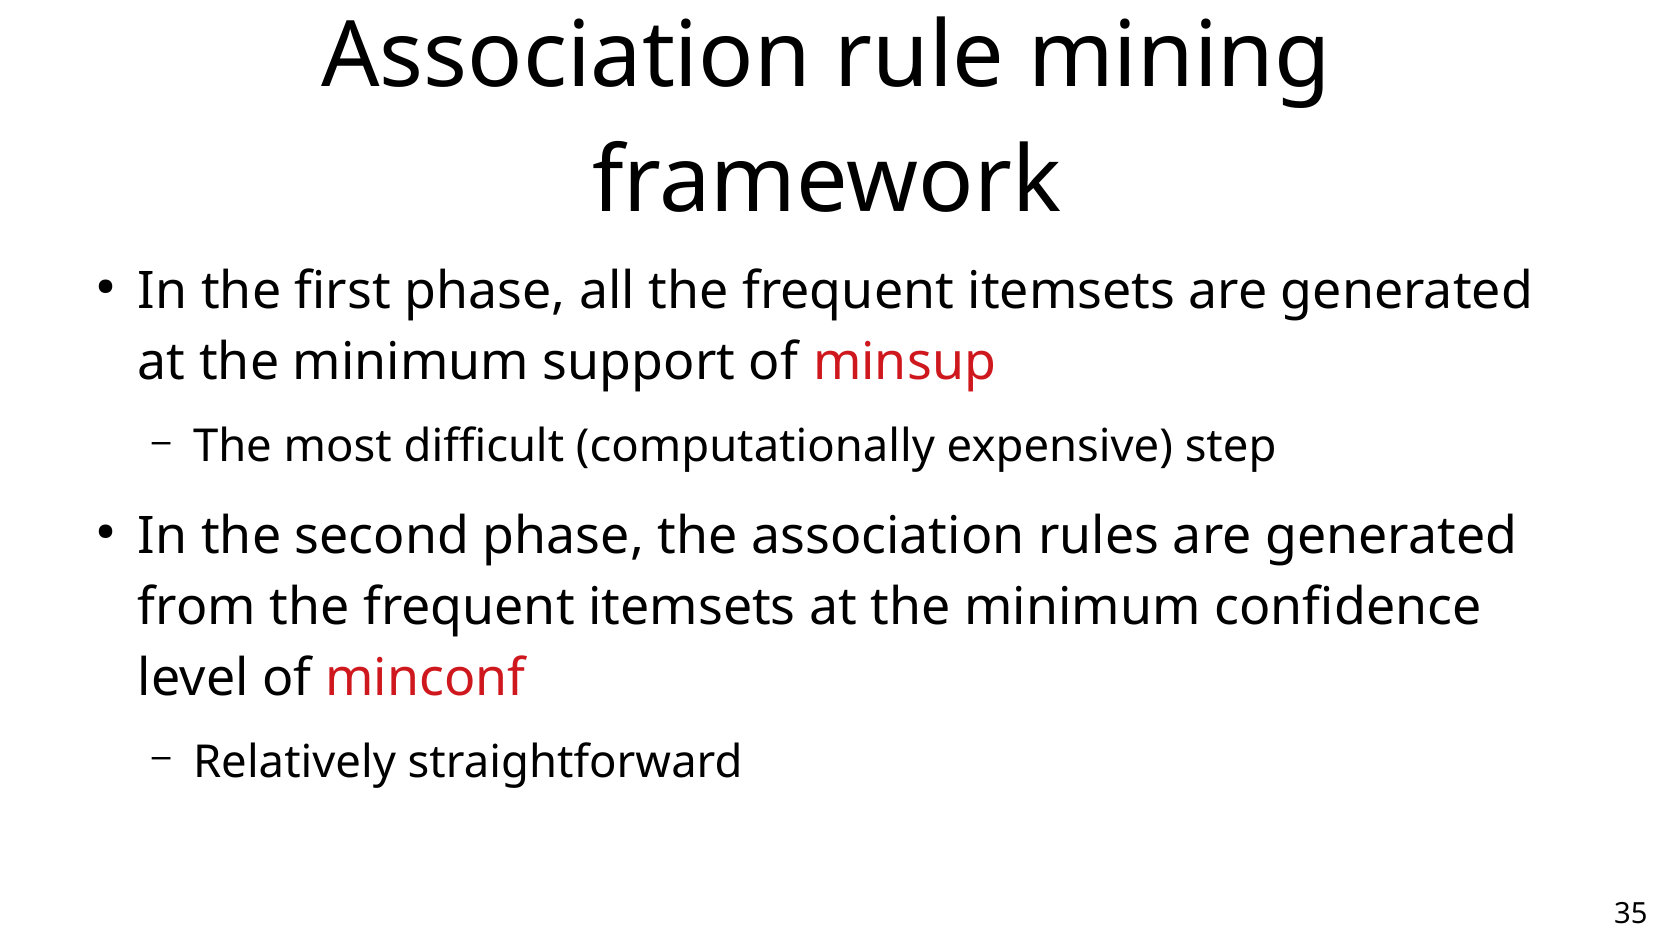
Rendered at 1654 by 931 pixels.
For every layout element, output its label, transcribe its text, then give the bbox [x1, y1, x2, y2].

title Association rule mining framework [82, 1, 1571, 226]
list In the first phase, all the frequent itemsets are generated at the minimum support of minsup The most difficult (computationally expensive) step In the second phase, the association rules are generated from the frequent itemsets at the minimum confidence level of minconf Relatively straightforward [82, 253, 1571, 793]
